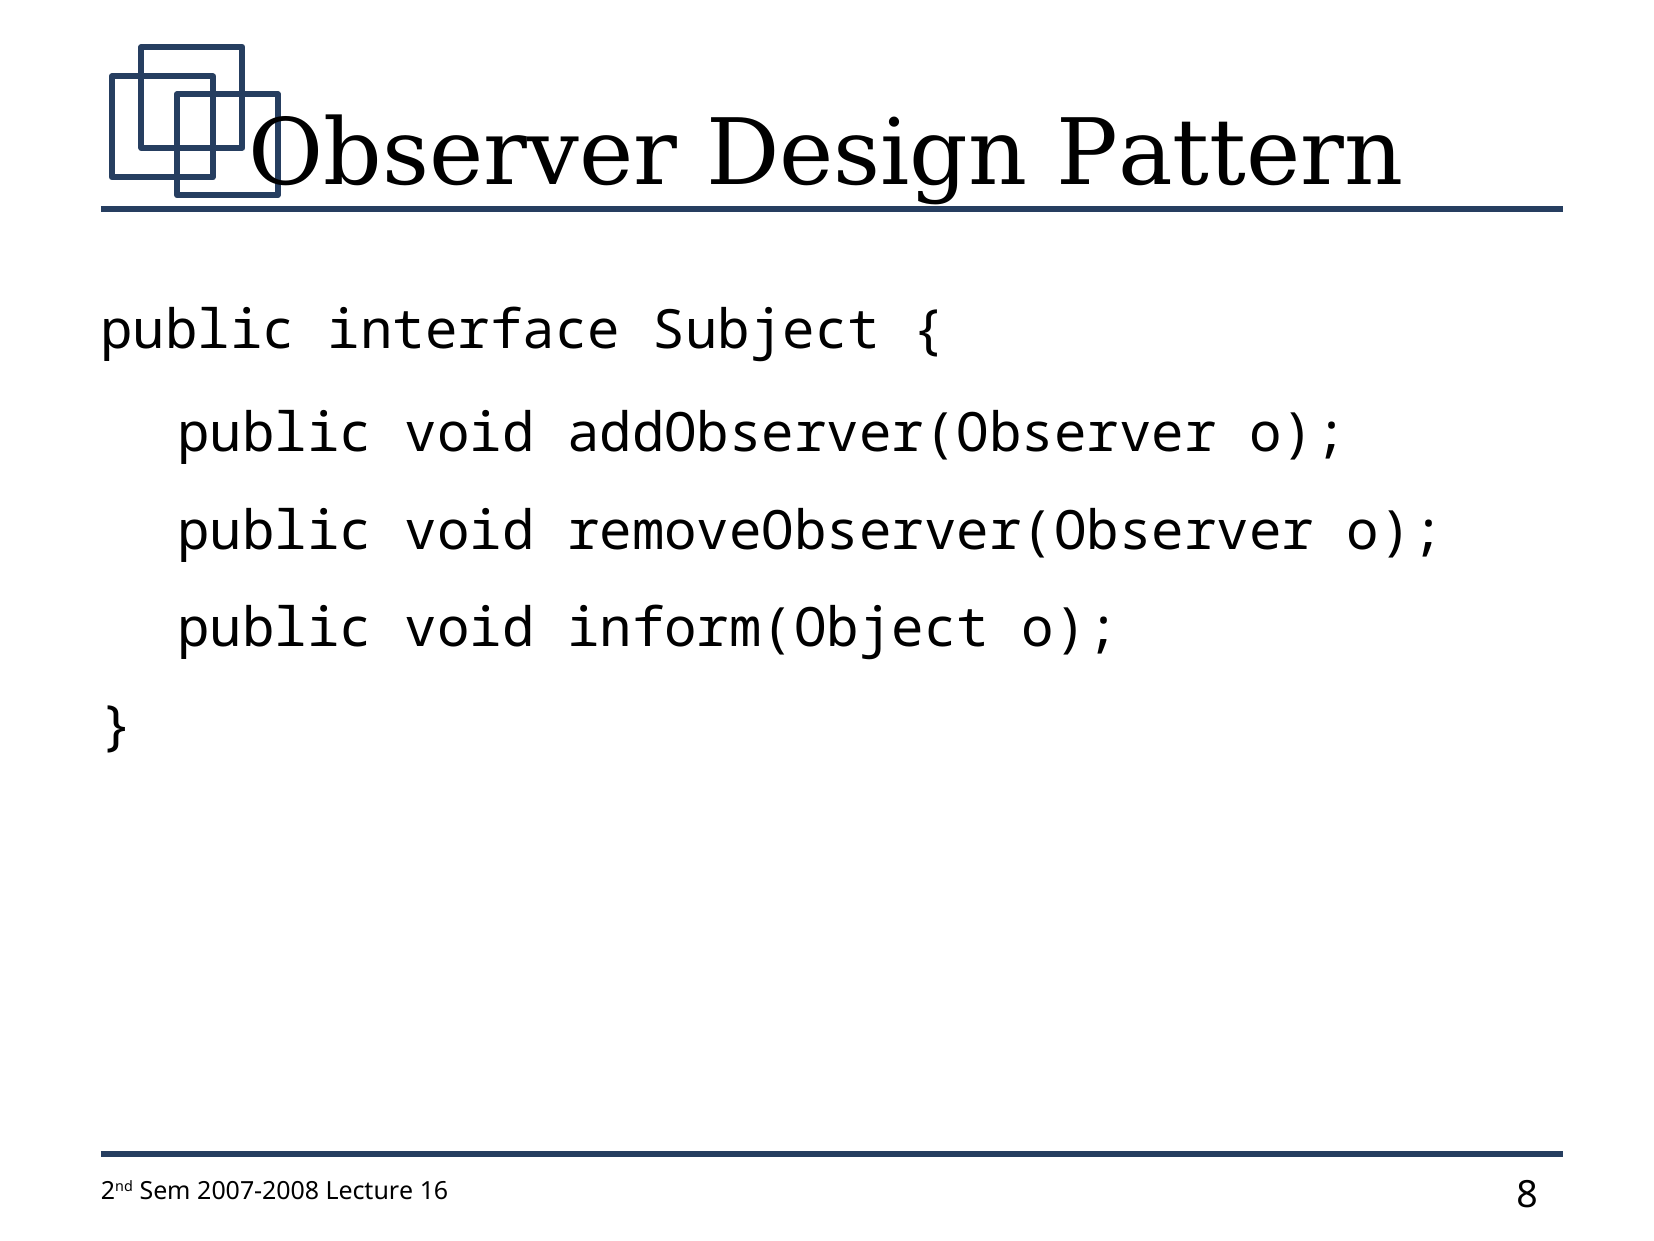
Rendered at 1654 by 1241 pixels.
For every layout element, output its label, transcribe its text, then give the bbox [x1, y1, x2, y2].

list public interface Subject { public void addObserver(Observer o); public void removeObserver(Observer o); public void inform(Object o); } [82, 290, 1571, 1109]
title Observer Design Pattern [82, 49, 1571, 257]
